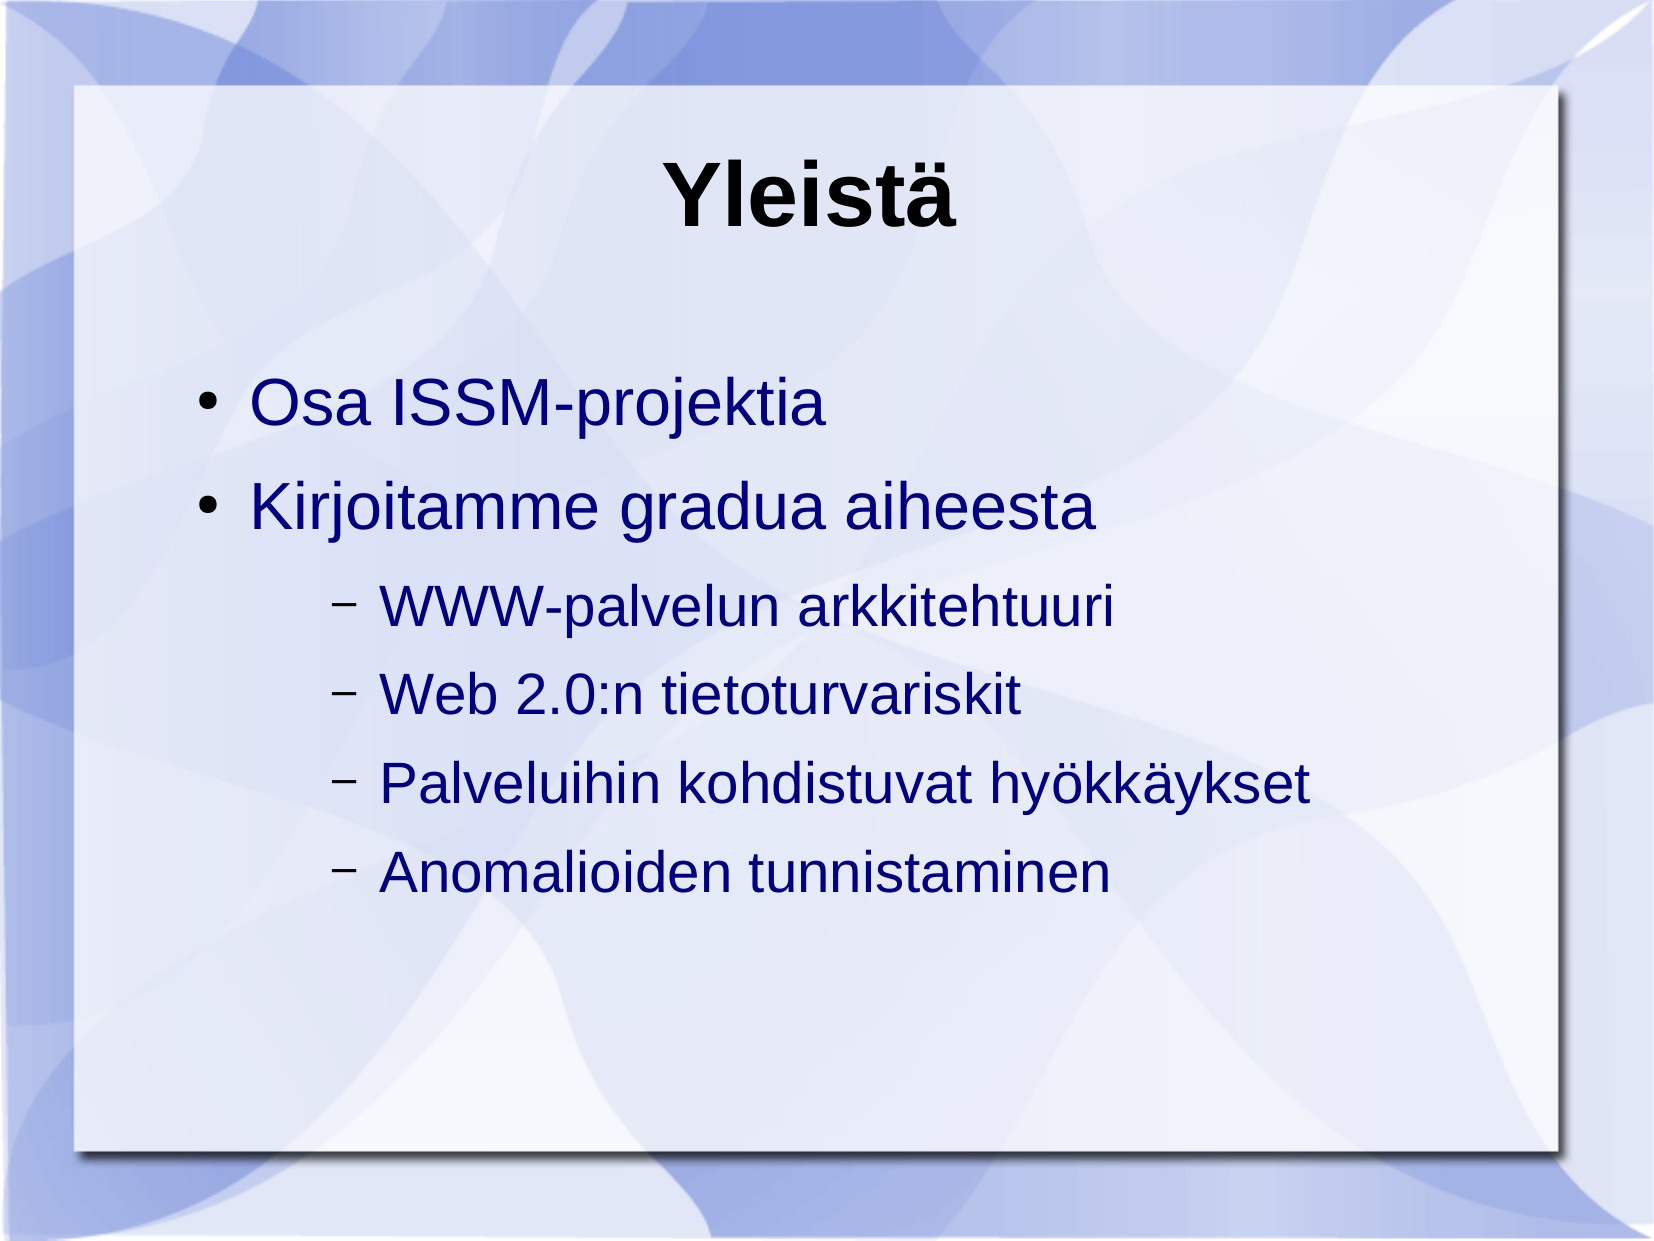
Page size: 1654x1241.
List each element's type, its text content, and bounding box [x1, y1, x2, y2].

title Yleistä [82, 90, 1536, 298]
list Osa ISSM-projektia Kirjoitamme gradua aiheesta WWW-palvelun arkkitehtuuri Web 2.0:n tietoturvariskit Palveluihin kohdistuvat hyökkäykset Anomalioiden tunnistaminen [178, 364, 1570, 1147]
picture [0, 0, 1654, 1241]
